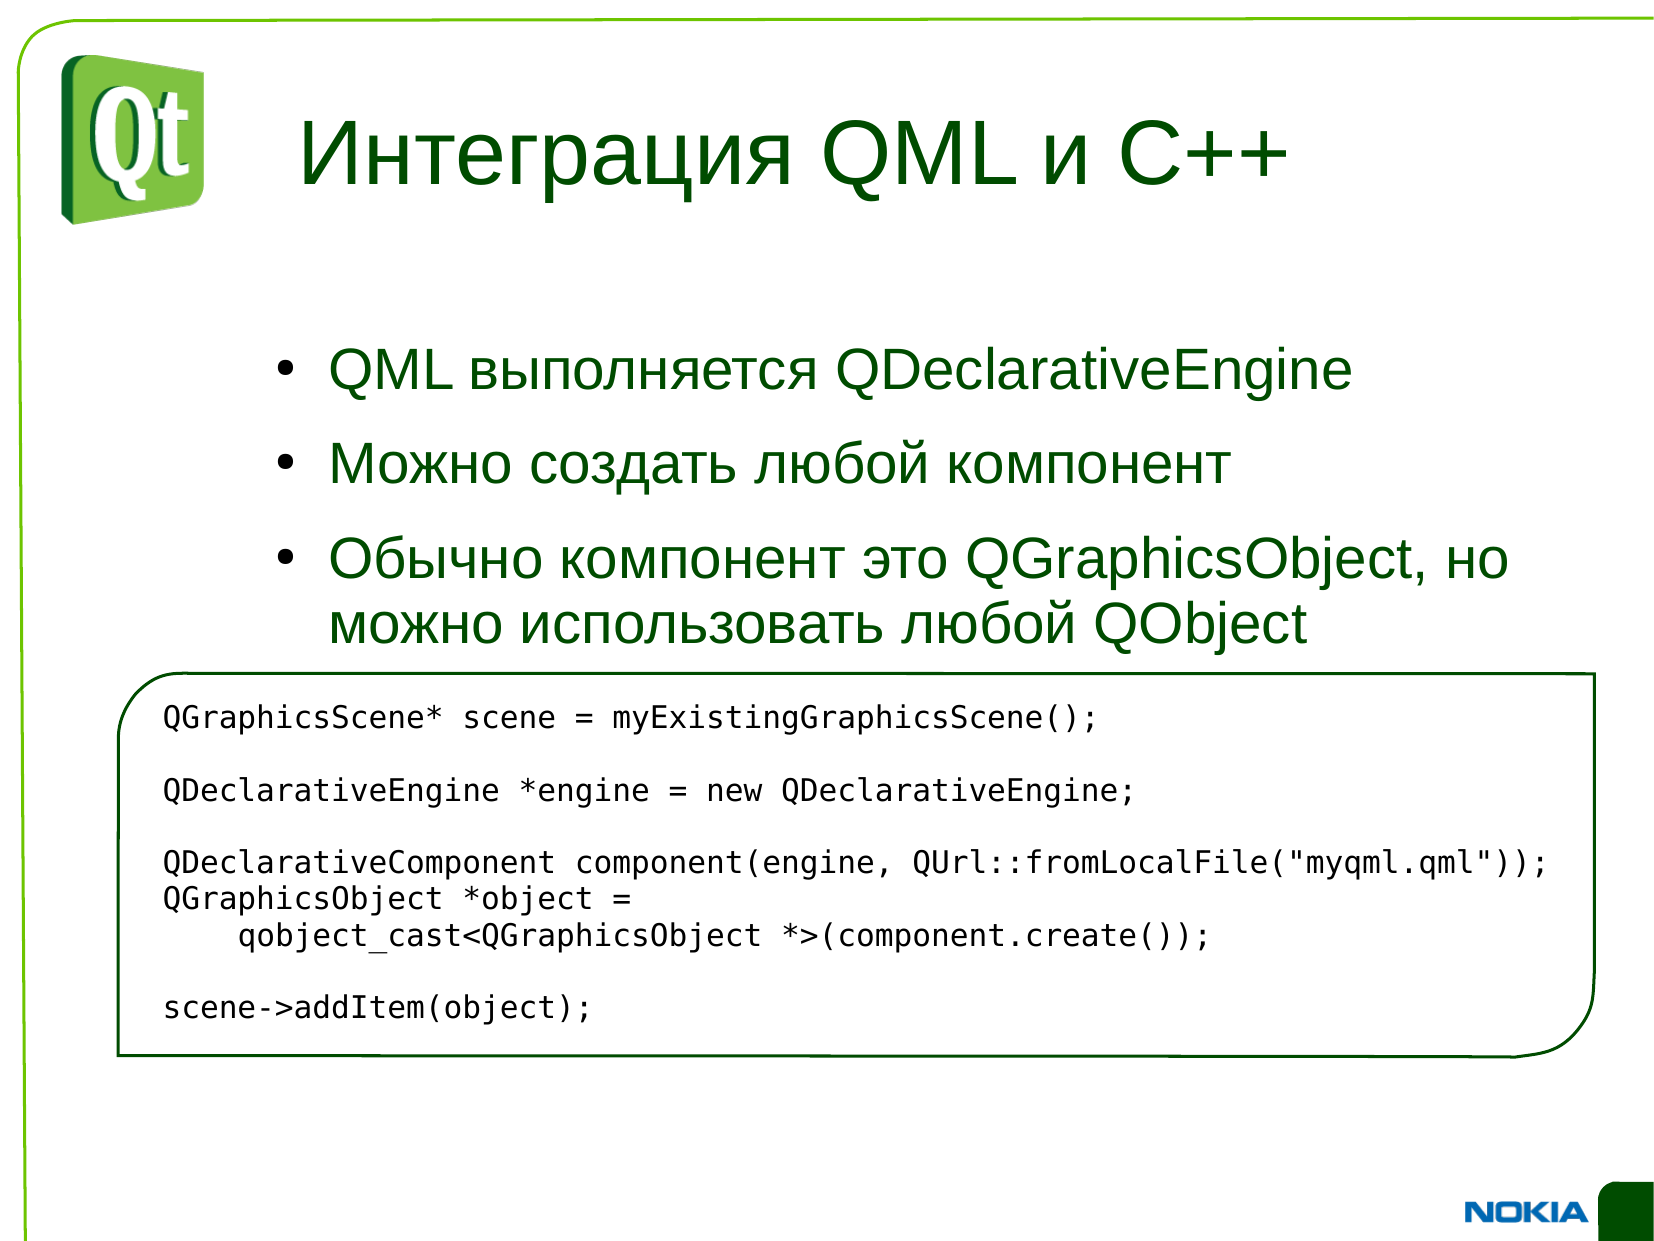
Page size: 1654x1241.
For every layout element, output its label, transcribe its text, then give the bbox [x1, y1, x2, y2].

list QML выполняется QDeclarativeEngine Можно создать любой компонент Обычно компонент это QGraphicsObject, но можно использовать любой QObject [257, 675, 1577, 1055]
list QML выполняется QDeclarativeEngine Можно создать любой компонент Обычно компонент это QGraphicsObject, но можно использовать любой QObject [257, 336, 1577, 672]
picture [1465, 1201, 1589, 1223]
picture [61, 55, 204, 225]
text_box QGraphicsScene* scene = myExistingGraphicsScene(); QDeclarativeEngine *engine = new QDeclarativeEngine; QDeclarativeComponent component(engine, QUrl::fromLocalFile("myqml.qml")); QGraphicsObject *object = qobject_cast<QGraphicsObject *>(component.create()); scene->addItem(object); [147, 692, 1565, 1034]
title Интеграция QML и C++ [257, 56, 1333, 250]
list QML выполняется QDeclarativeEngine Можно создать любой компонент Обычно компонент это QGraphicsObject, но можно использовать любой QObject [257, 1035, 1577, 1141]
